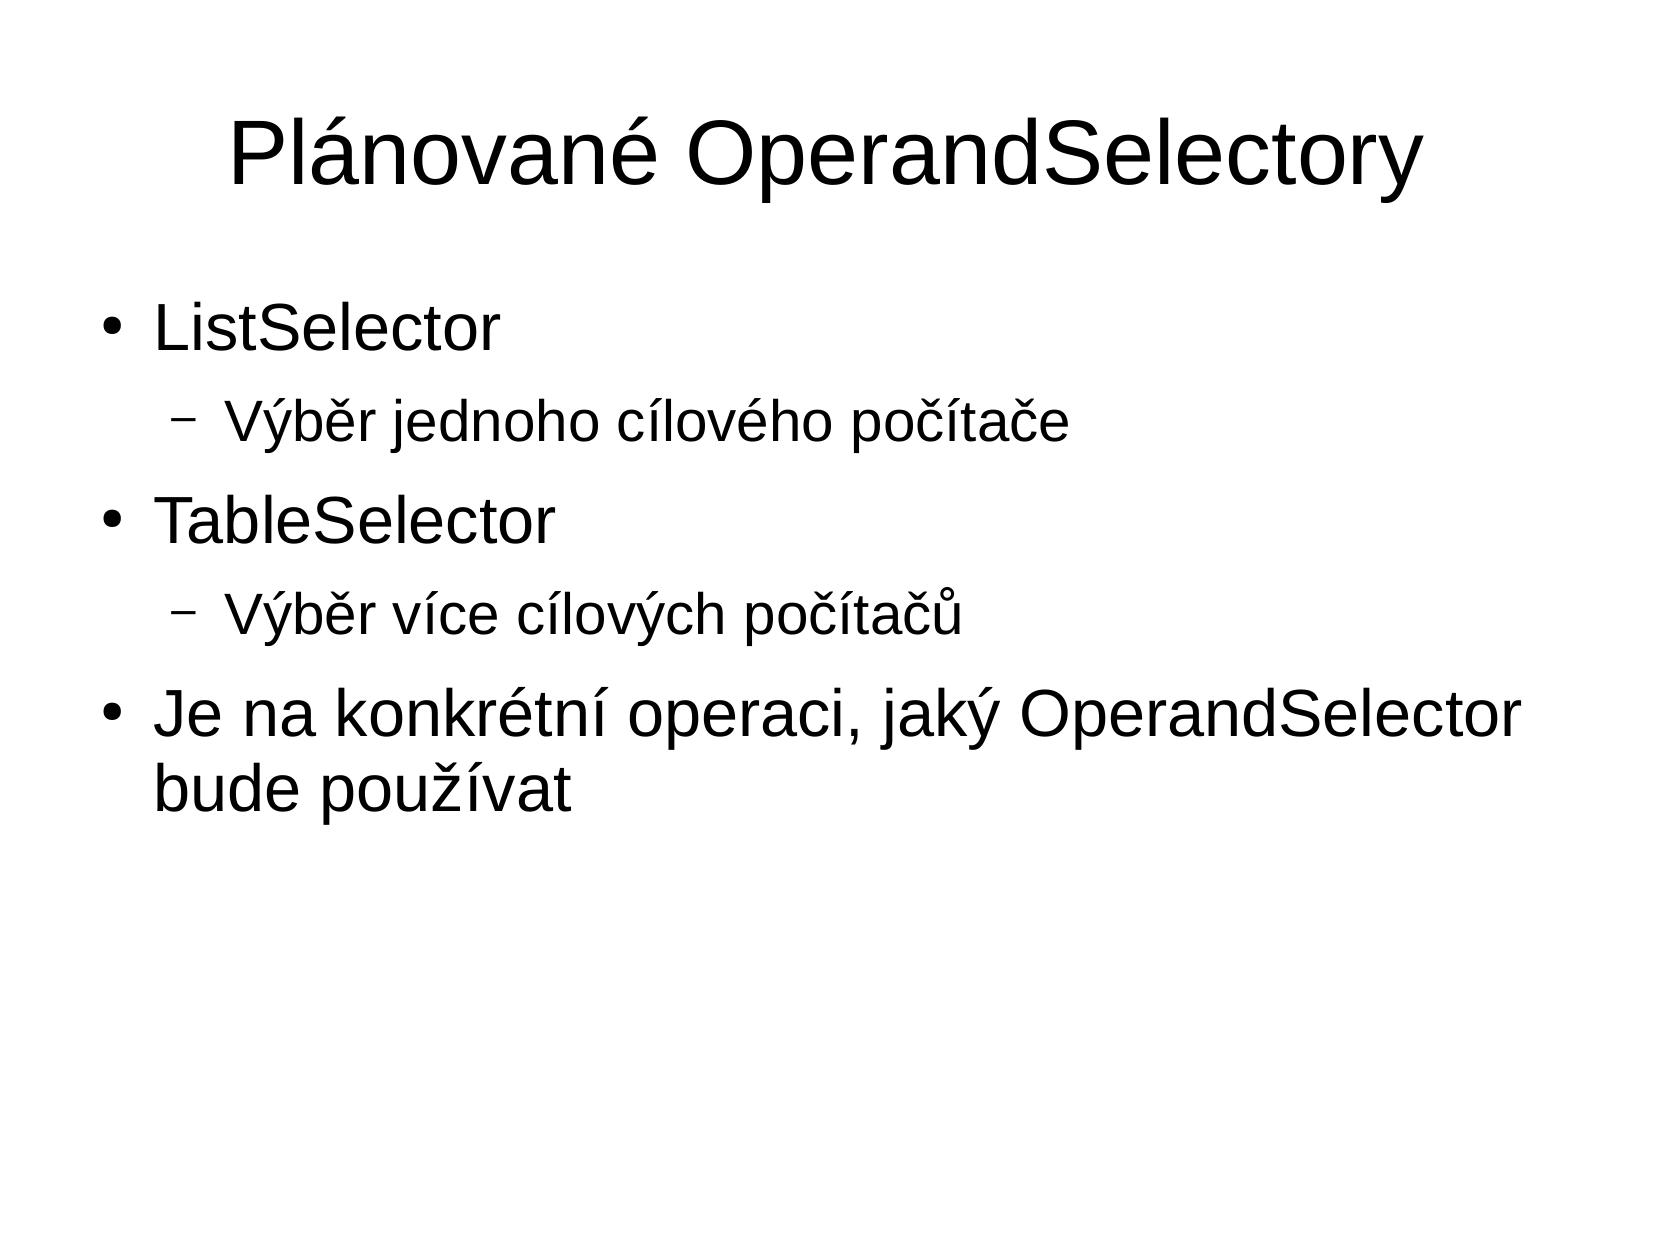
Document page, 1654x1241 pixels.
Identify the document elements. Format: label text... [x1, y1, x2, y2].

title Plánované OperandSelectory [82, 49, 1571, 257]
list ListSelector Výběr jednoho cílového počítače TableSelector Výběr více cílových počítačů Je na konkrétní operaci, jaký OperandSelector bude používat [82, 290, 1571, 1010]
